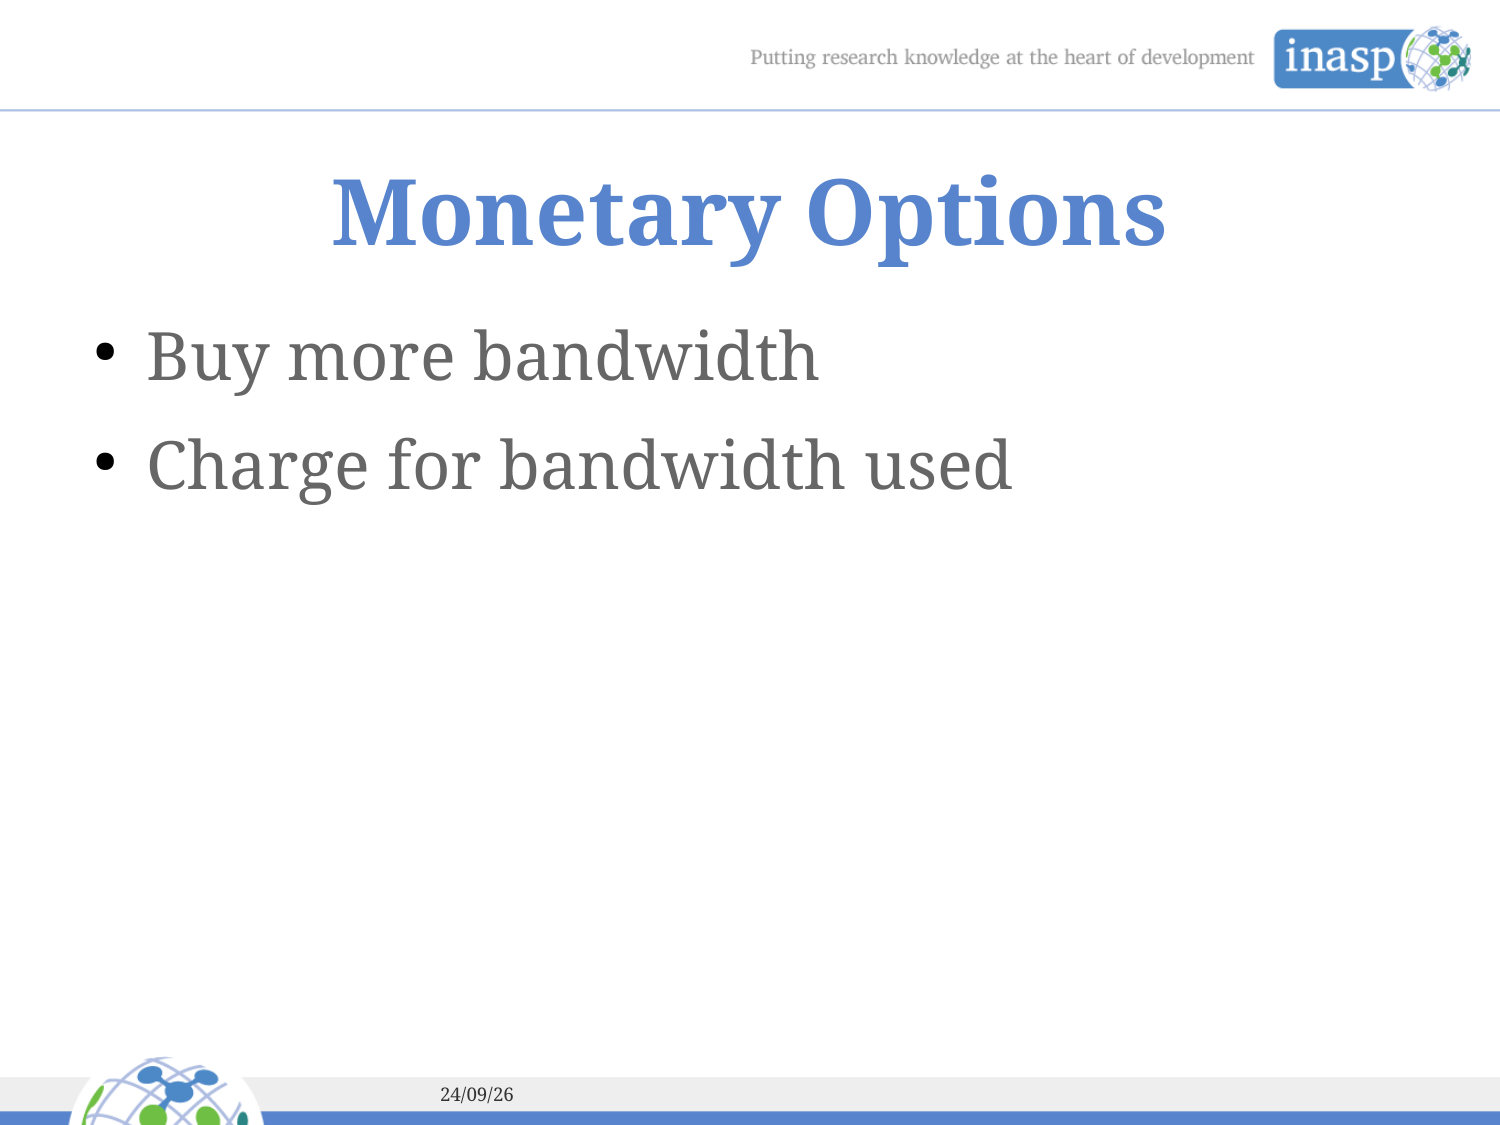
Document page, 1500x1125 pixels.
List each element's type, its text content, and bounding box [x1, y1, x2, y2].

picture [0, 0, 1500, 1125]
title Monetary Options [75, 129, 1426, 313]
list Buy more bandwidth Charge for bandwidth used [75, 313, 1426, 967]
